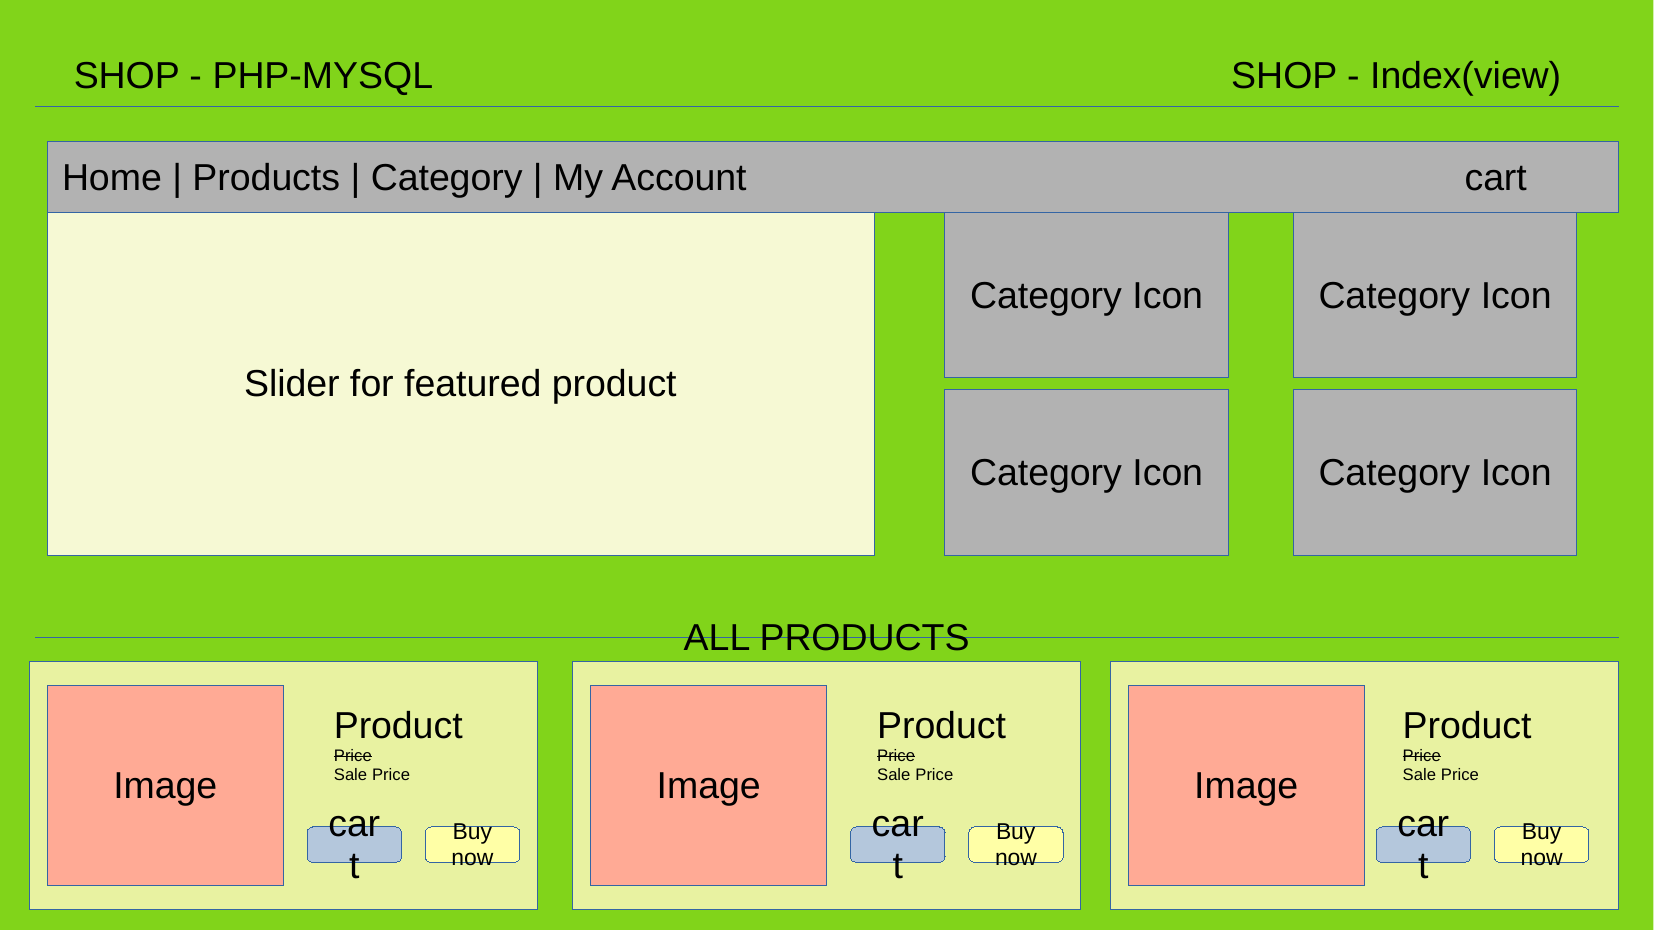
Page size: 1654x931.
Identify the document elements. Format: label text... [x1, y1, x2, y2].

text_box Category Icon [1293, 389, 1577, 556]
text_box Slider for featured product [47, 212, 875, 556]
text_box Category Icon [1293, 212, 1577, 378]
text_box cart [1376, 826, 1471, 863]
text_box [572, 661, 1081, 910]
text_box SHOP - Index(view) [1216, 47, 1607, 106]
text_box Buy now [1494, 826, 1589, 863]
text_box Category Icon [944, 212, 1229, 378]
text_box SHOP - PHP-MYSQL [59, 47, 449, 106]
text_box Buy now [425, 826, 520, 863]
text_box [29, 661, 538, 910]
text_box Buy now [968, 826, 1064, 863]
text_box cart [850, 826, 946, 863]
text_box Product Price Sale Price [318, 696, 508, 792]
text_box cart [307, 826, 402, 863]
text_box cart [895, 826, 905, 834]
text_box Home | Products | Category | My Account cart [47, 141, 1619, 213]
text_box cart [352, 826, 362, 834]
text_box Product Price Sale Price [1387, 696, 1577, 792]
text_box Category Icon [944, 389, 1229, 556]
text_box Product Price Sale Price [862, 696, 1052, 792]
text_box Image [590, 685, 827, 886]
text_box Image [47, 685, 284, 886]
text_box Image [1128, 685, 1365, 886]
text_box cart [1421, 826, 1431, 834]
text_box [1110, 661, 1619, 910]
